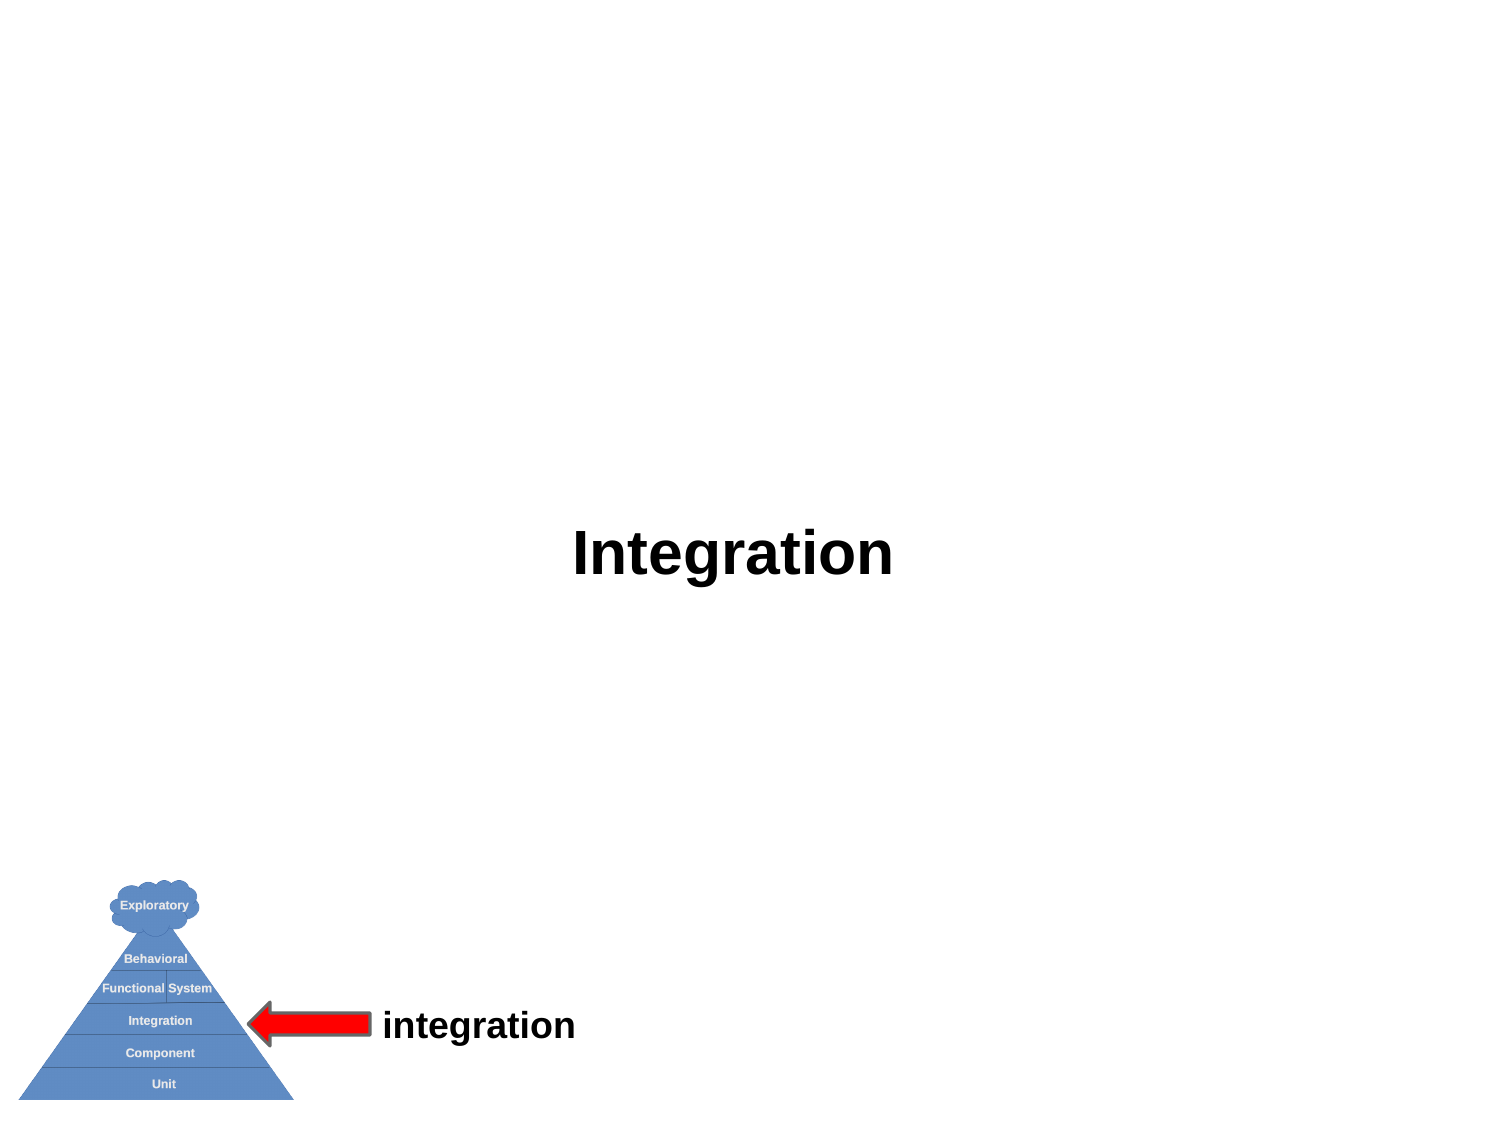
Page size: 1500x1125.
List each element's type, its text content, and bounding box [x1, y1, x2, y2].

text_box [248, 1002, 367, 1046]
text_box integration [367, 985, 607, 1053]
text_box Integration [557, 496, 990, 592]
picture [18, 880, 294, 1100]
